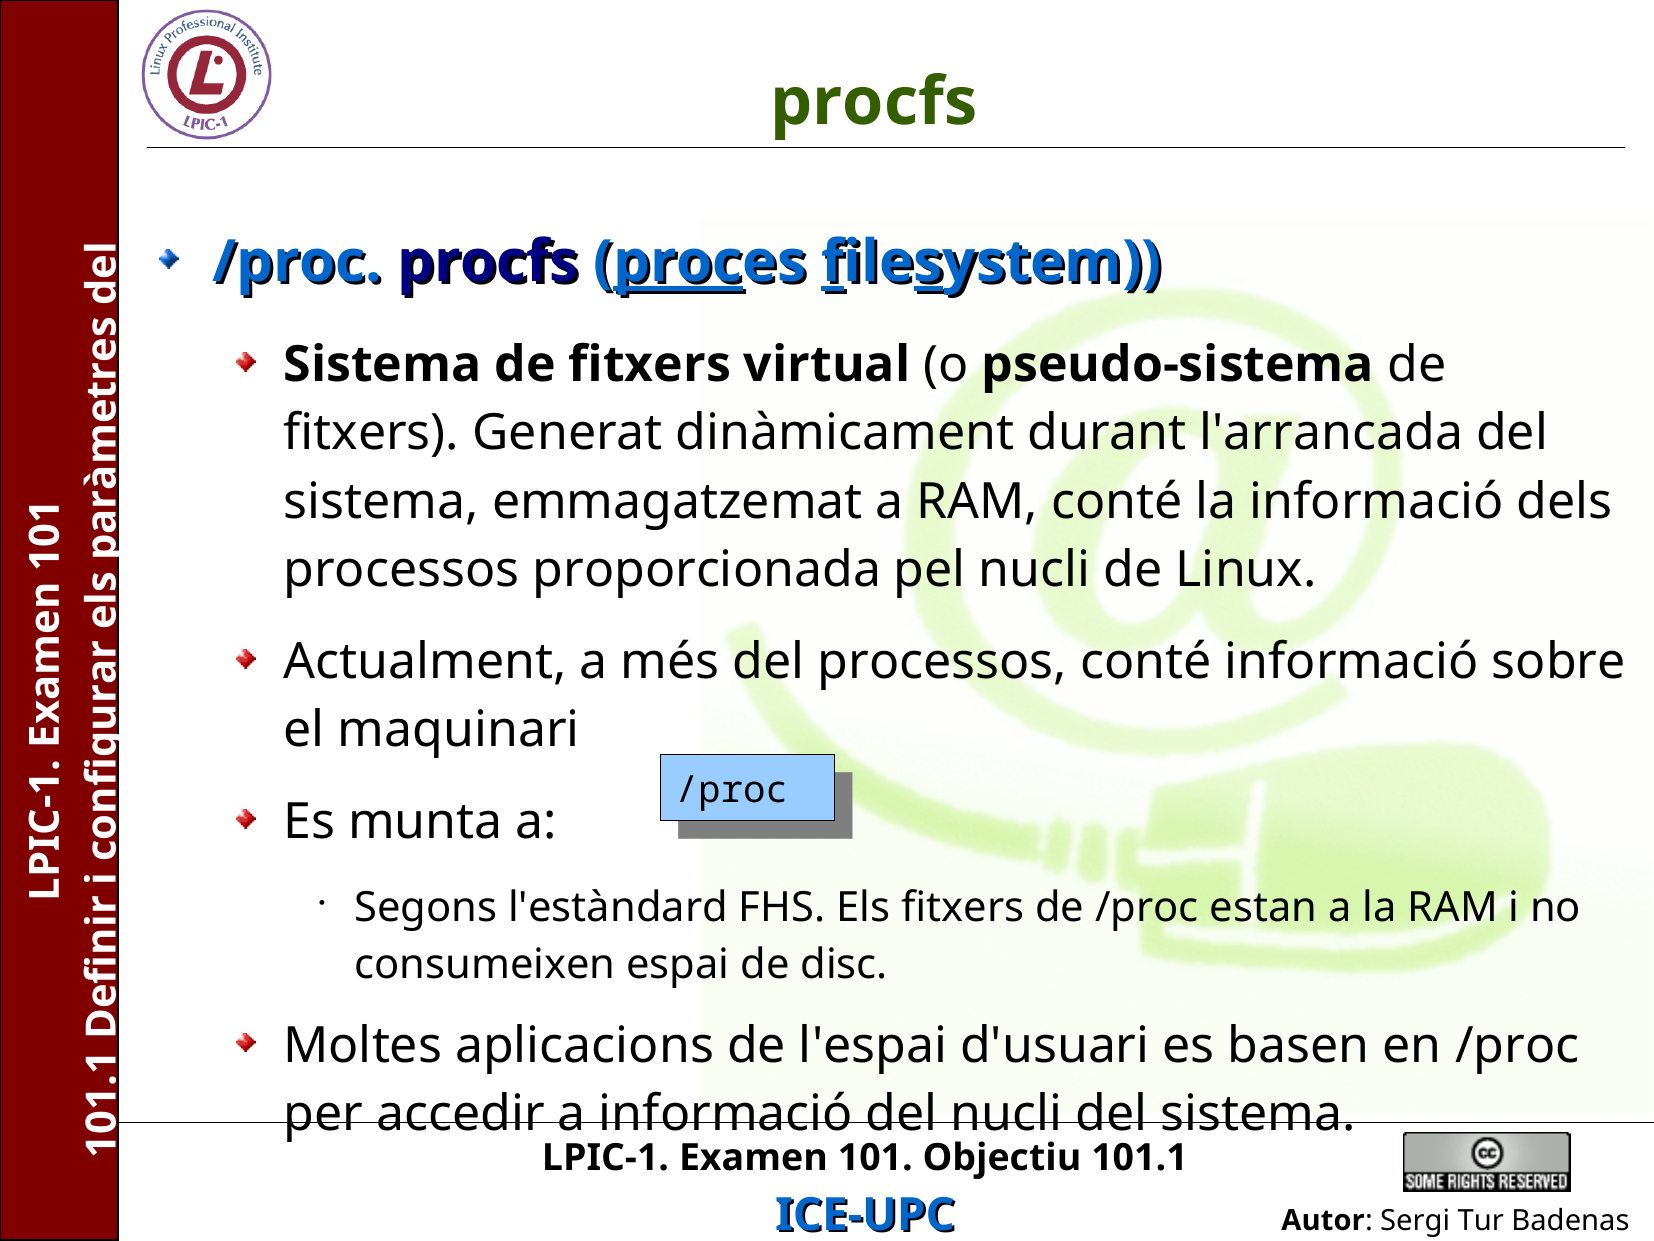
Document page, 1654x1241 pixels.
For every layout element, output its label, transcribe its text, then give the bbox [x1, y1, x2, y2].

picture [1276, 1107, 1288, 1113]
picture [830, 1107, 845, 1113]
picture [1247, 1107, 1260, 1113]
picture [873, 1107, 887, 1113]
picture [976, 1107, 985, 1113]
picture [700, 217, 1654, 1113]
picture [1083, 1107, 1097, 1113]
title procfs [129, 55, 1619, 142]
picture [1193, 1107, 1200, 1113]
picture [1045, 1107, 1053, 1113]
picture [780, 1107, 790, 1113]
picture [989, 1107, 1003, 1113]
picture [1230, 1107, 1244, 1113]
picture [1130, 1107, 1138, 1113]
picture [1058, 1107, 1080, 1113]
picture [700, 1107, 715, 1113]
picture [753, 1107, 777, 1113]
picture [1102, 1107, 1111, 1113]
list /proc. procfs (proces filesystem)) Sistema de fitxers virtual (o pseudo-sistema de fitxers). Generat dinàmicament durant l'arrancada del sistema, emmagatzemat a RAM, conté la informació dels processos proporcionada pel nucli de Linux. Actualment, a més del processos, conté informació sobre el maquinari Es munta a: Segons l'estàndard FHS. Els fitxers de /proc estan a la RAM i no consumeixen espai de disc. Moltes aplicacions de l'espai d'usuari es basen en /proc per accedir a informació del nucli del sistema. [141, 219, 1630, 1107]
picture [1263, 1107, 1271, 1113]
picture [1020, 1107, 1040, 1113]
picture [1204, 1107, 1226, 1113]
picture [933, 1107, 954, 1113]
picture [793, 1107, 813, 1113]
picture [1293, 1107, 1305, 1113]
picture [1403, 1132, 1571, 1192]
picture [1167, 1107, 1188, 1113]
picture [737, 1107, 749, 1113]
picture [904, 1107, 917, 1113]
picture [135, 5, 277, 55]
picture [920, 1107, 928, 1113]
picture [1008, 1107, 1017, 1113]
text_box /proc [660, 754, 835, 819]
picture [818, 1107, 827, 1113]
picture [1143, 1107, 1163, 1113]
picture [1114, 1107, 1127, 1113]
picture [1309, 1107, 1334, 1113]
picture [847, 1107, 870, 1113]
picture [959, 1107, 973, 1113]
picture [720, 1107, 732, 1113]
picture [892, 1107, 901, 1113]
